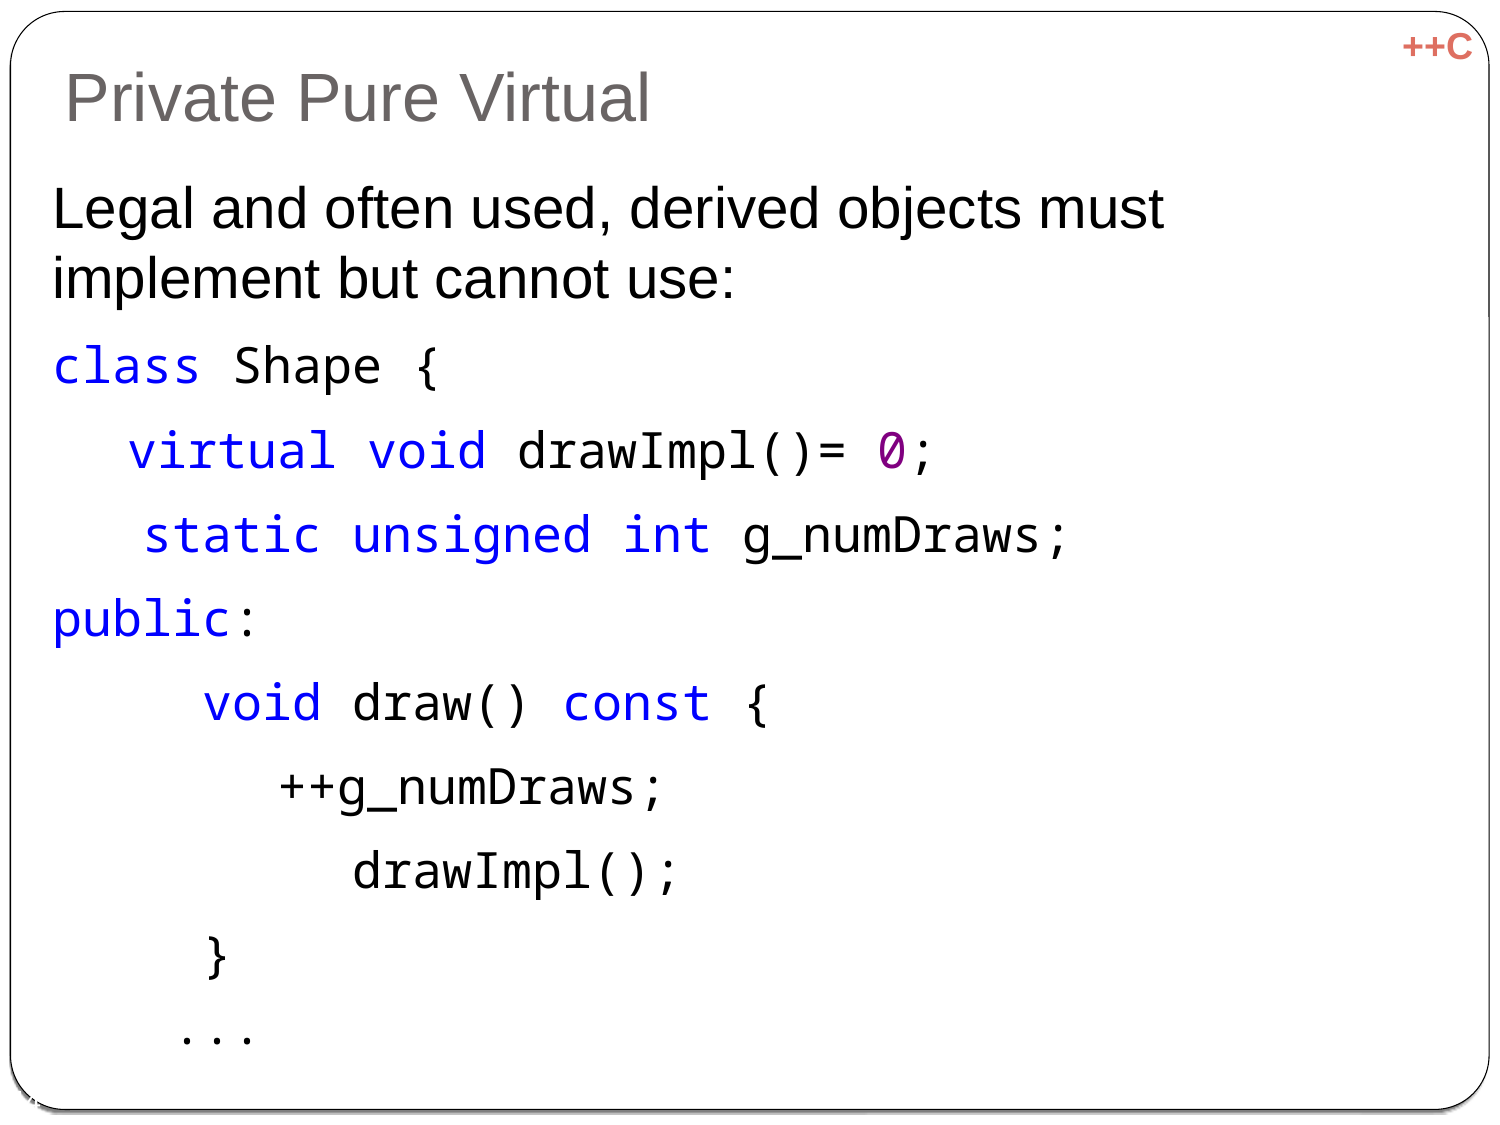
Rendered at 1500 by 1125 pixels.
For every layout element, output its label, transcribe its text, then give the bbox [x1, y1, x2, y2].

title Private Pure Virtual [50, 45, 1450, 150]
list Legal and often used, derived objects must implement but cannot use: class Shape { virtual void drawImpl()= 0; static unsigned int g_numDraws; public: void draw() const { ++g_numDraws; drawImpl(); } ... [37, 162, 1463, 1088]
slide_number <number> [0, 1074, 50, 1125]
